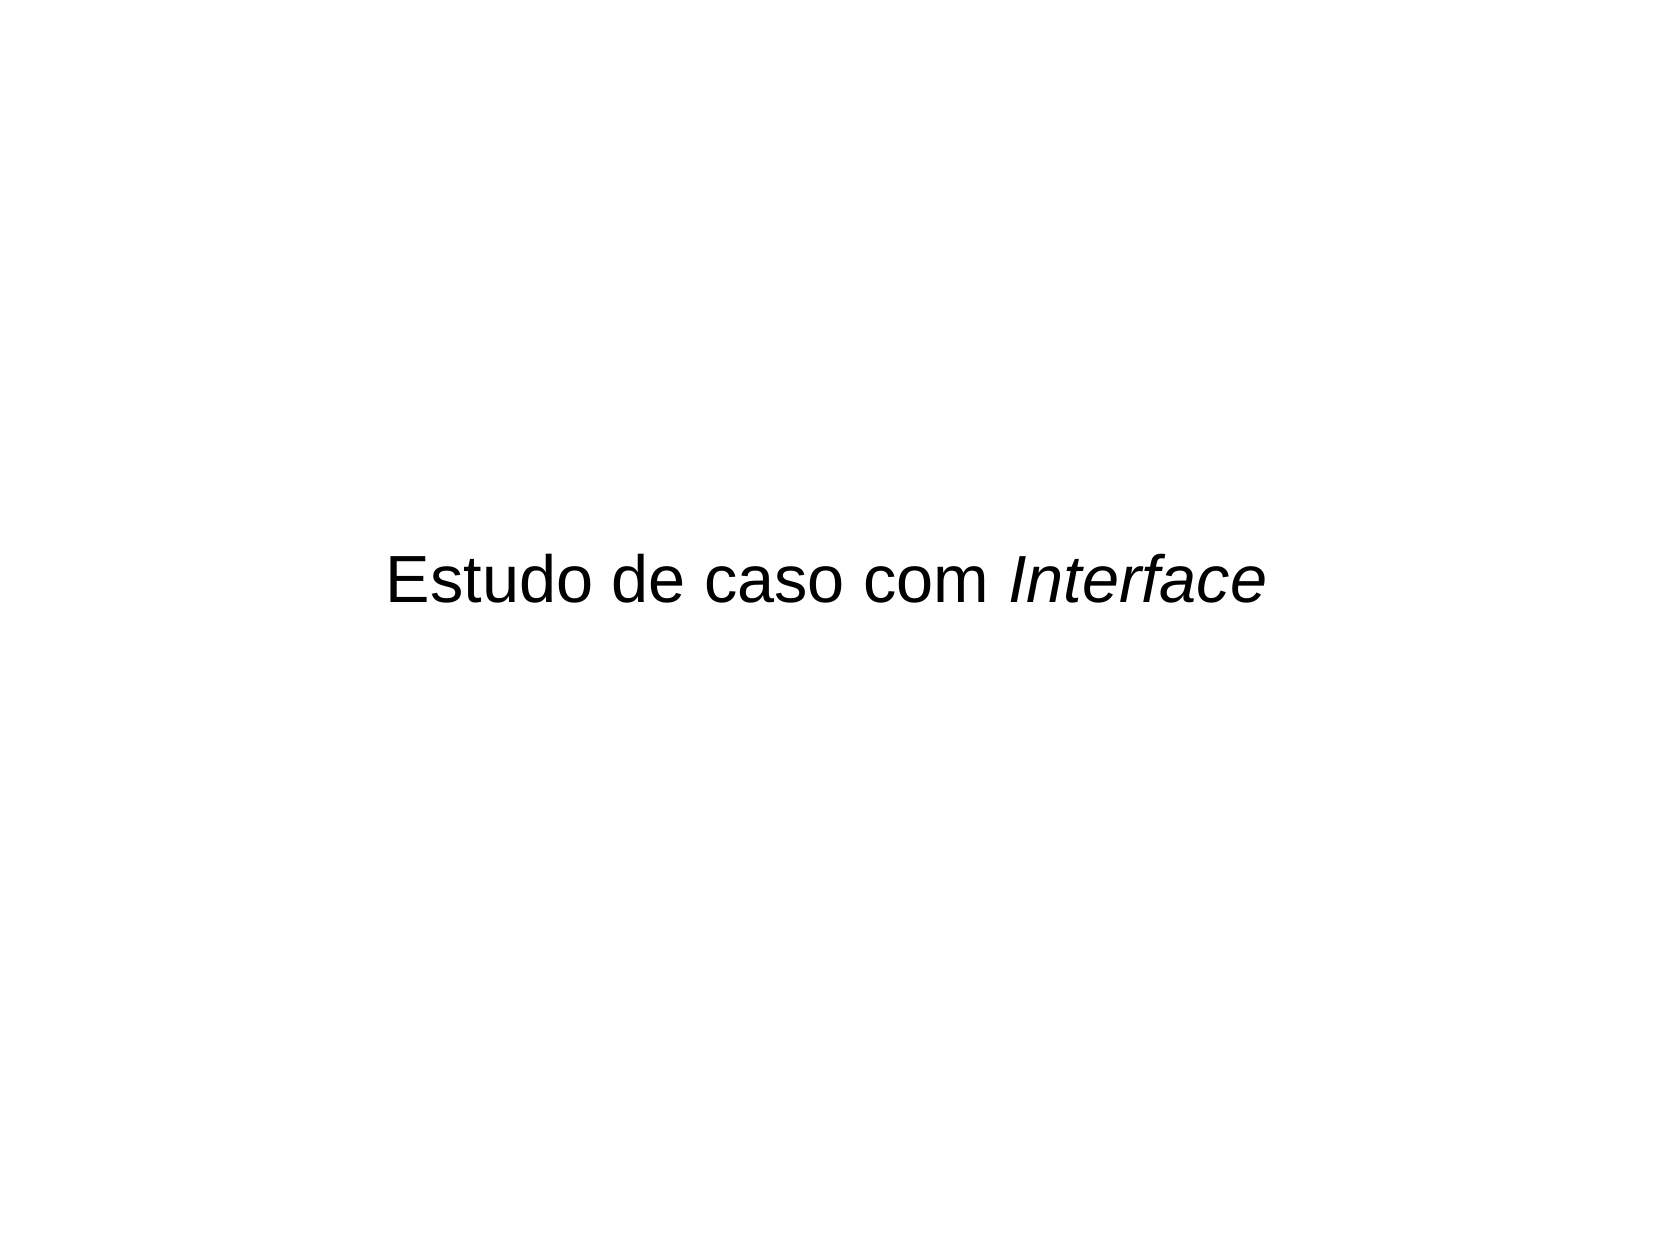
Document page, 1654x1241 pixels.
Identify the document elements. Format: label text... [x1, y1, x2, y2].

subtitle Estudo de caso com Interface [82, 56, 1571, 1102]
